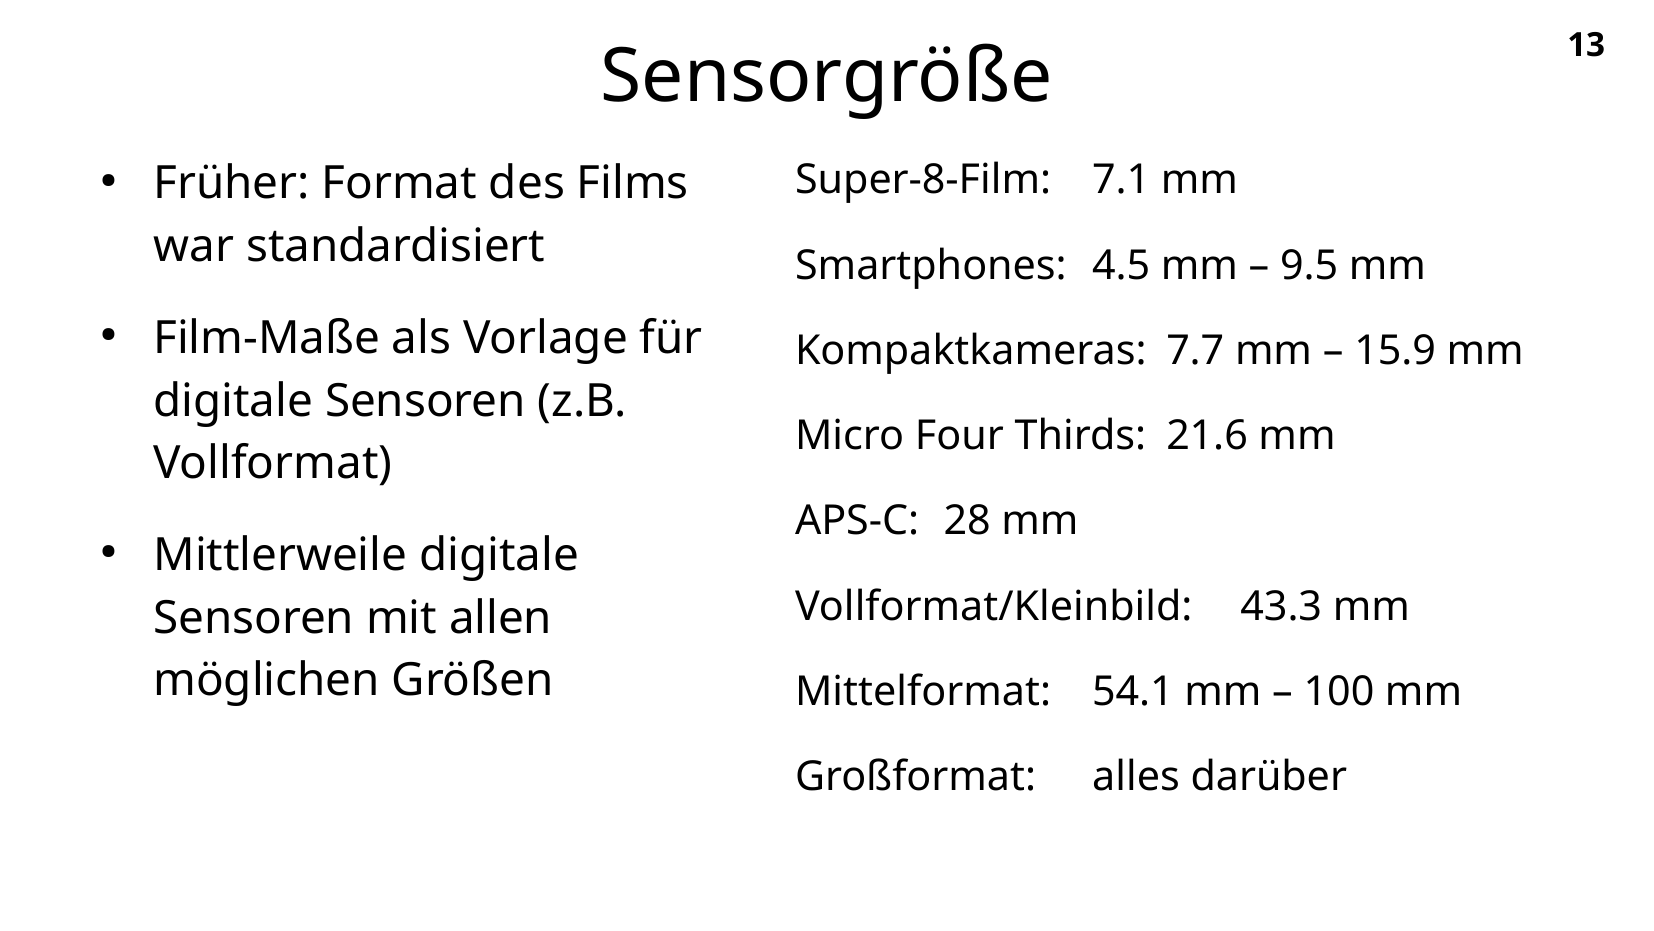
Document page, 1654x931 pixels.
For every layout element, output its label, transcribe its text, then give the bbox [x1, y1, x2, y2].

list Super-8-Film: 7.1 mm Smartphones: 4.5 mm – 9.5 mm Kompaktkameras: 7.7 mm – 15.9 mm Micro Four Thirds: 21.6 mm APS-C: 28 mm Vollformat/Kleinbild: 43.3 mm Mittelformat: 54.1 mm – 100 mm Großformat: alles darüber [795, 150, 1636, 811]
list Früher: Format des Films war standardisiert Film-Maße als Vorlage für digitale Sensoren (z.B. Vollformat) Mittlerweile digitale Sensoren mit allen möglichen Größen [82, 150, 721, 811]
title Sensorgröße [82, 13, 1571, 132]
